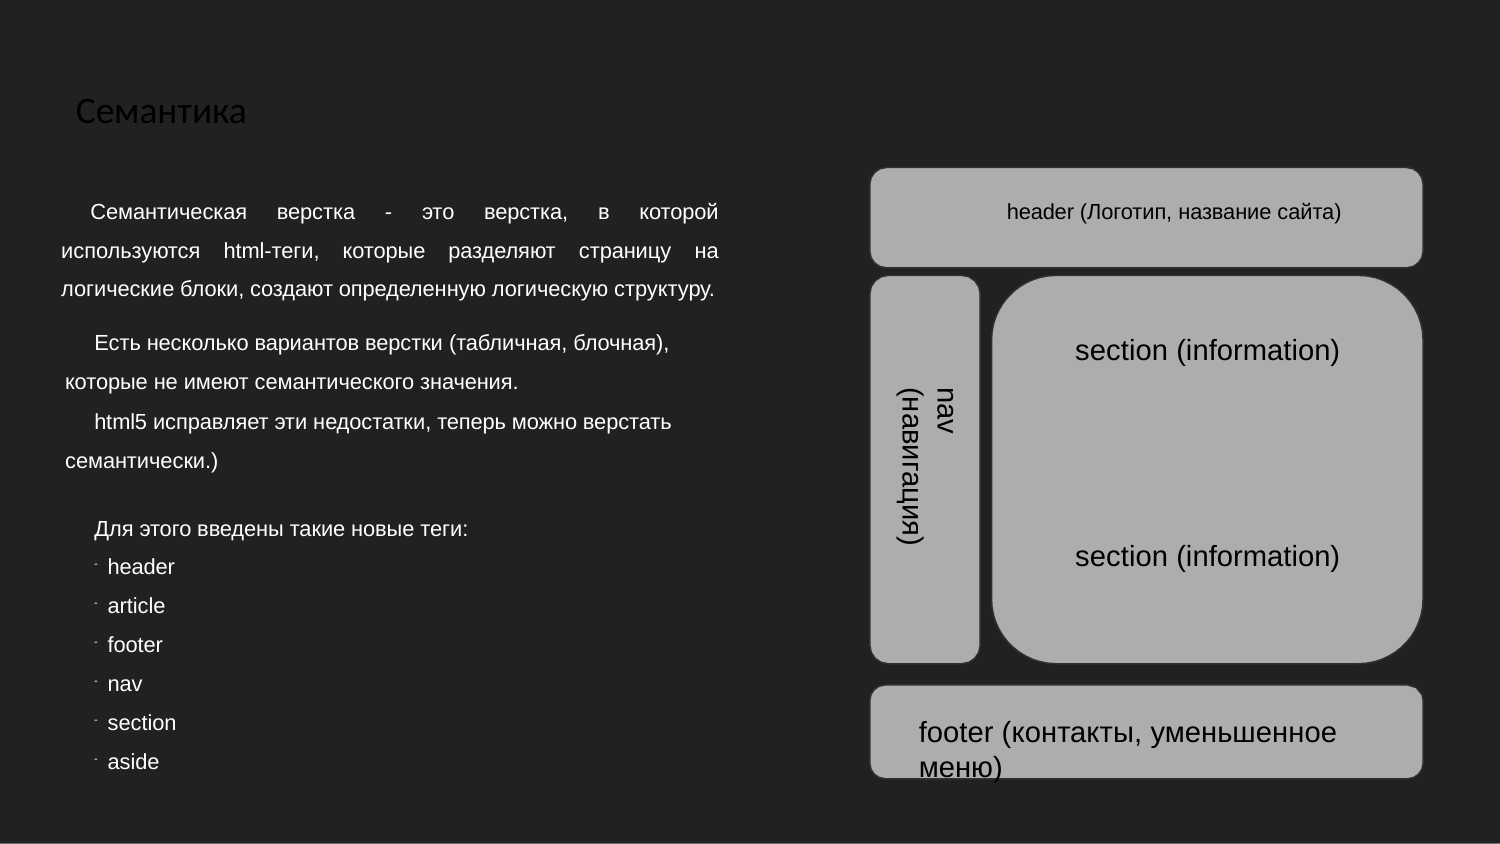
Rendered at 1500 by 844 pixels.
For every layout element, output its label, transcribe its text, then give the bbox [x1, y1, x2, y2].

text_box Для этого введены такие новые теги: [92, 484, 544, 541]
title Cемантика [63, 83, 258, 154]
text_box section (information) [1073, 535, 1342, 573]
text_box [871, 686, 1422, 778]
text_box header article footer nav section aside [92, 537, 180, 774]
text_box section (information) [1073, 328, 1342, 366]
text_box Есть несколько вариантов верстки (табличная, блочная), которые не имеют семантического значения. html5 исправляет эти недостатки, теперь можно верстать семантически.) [63, 313, 725, 474]
text_box Семантическая верстка - это верстка, в которой используются html-теги, которые разделяют страницу на логические блоки, создают определенную логическую структуру. [59, 154, 721, 302]
text_box [993, 277, 1422, 663]
text_box nav (навигация) [896, 385, 967, 584]
text_box [871, 277, 979, 663]
text_box header (Логотип, название сайта) [1004, 195, 1382, 224]
text_box [871, 169, 1422, 267]
text_box footer (контакты, уменьшенное меню) [916, 711, 1376, 784]
